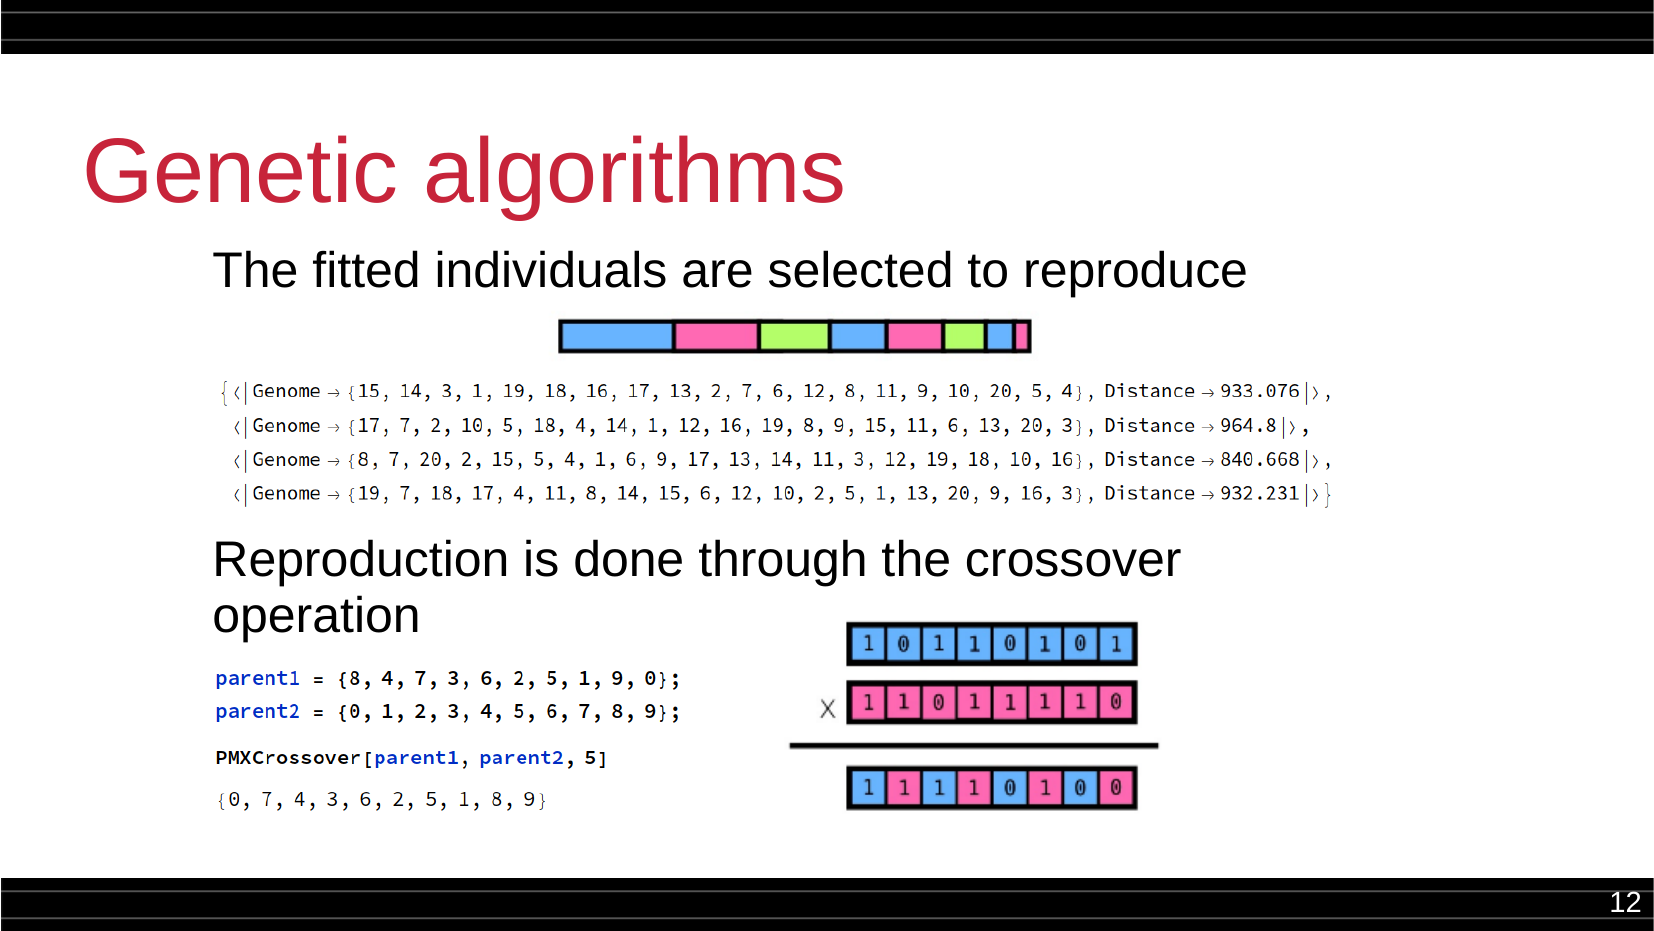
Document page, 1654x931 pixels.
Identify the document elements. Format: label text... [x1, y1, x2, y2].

list The fitted individuals are selected to reproduce [141, 242, 1359, 432]
picture [215, 289, 1347, 520]
picture [1, 0, 1654, 54]
picture [211, 660, 691, 827]
picture [773, 602, 1182, 828]
picture [1, 878, 1654, 931]
title Genetic algorithms [82, 92, 1571, 249]
list Reproduction is done through the crossover operation [141, 531, 1359, 721]
